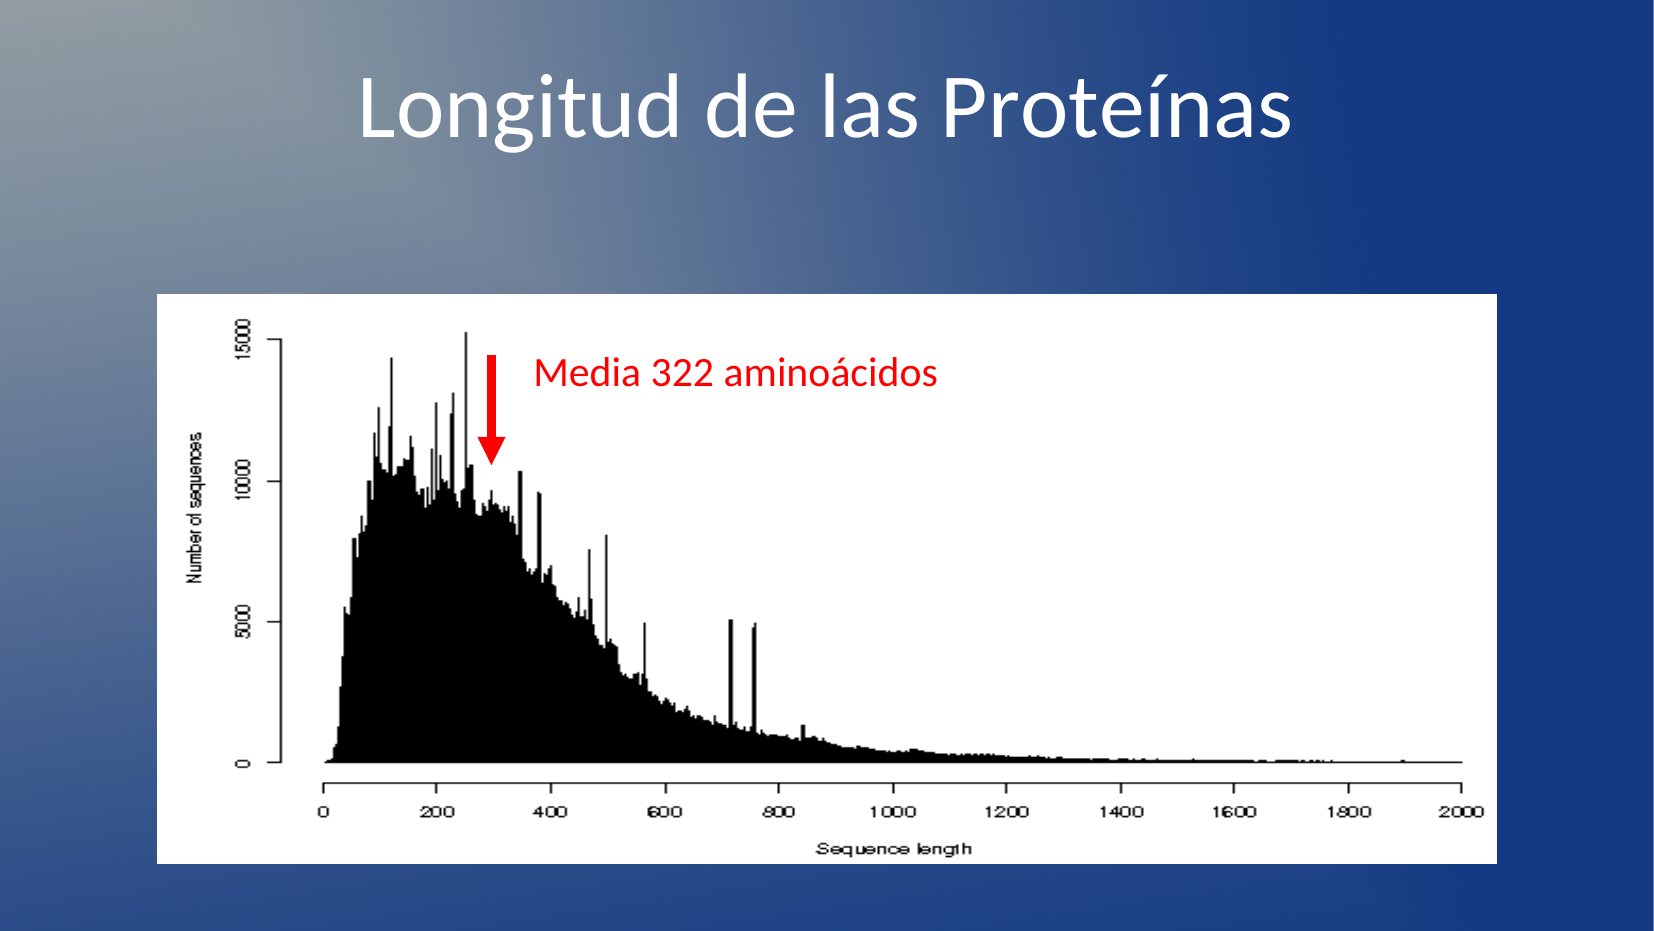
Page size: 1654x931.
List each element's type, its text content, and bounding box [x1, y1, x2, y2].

text_box Media 322 aminoácidos [518, 337, 1038, 403]
title Longitud de las Proteínas [82, 37, 1571, 193]
picture [0, 0, 1654, 931]
